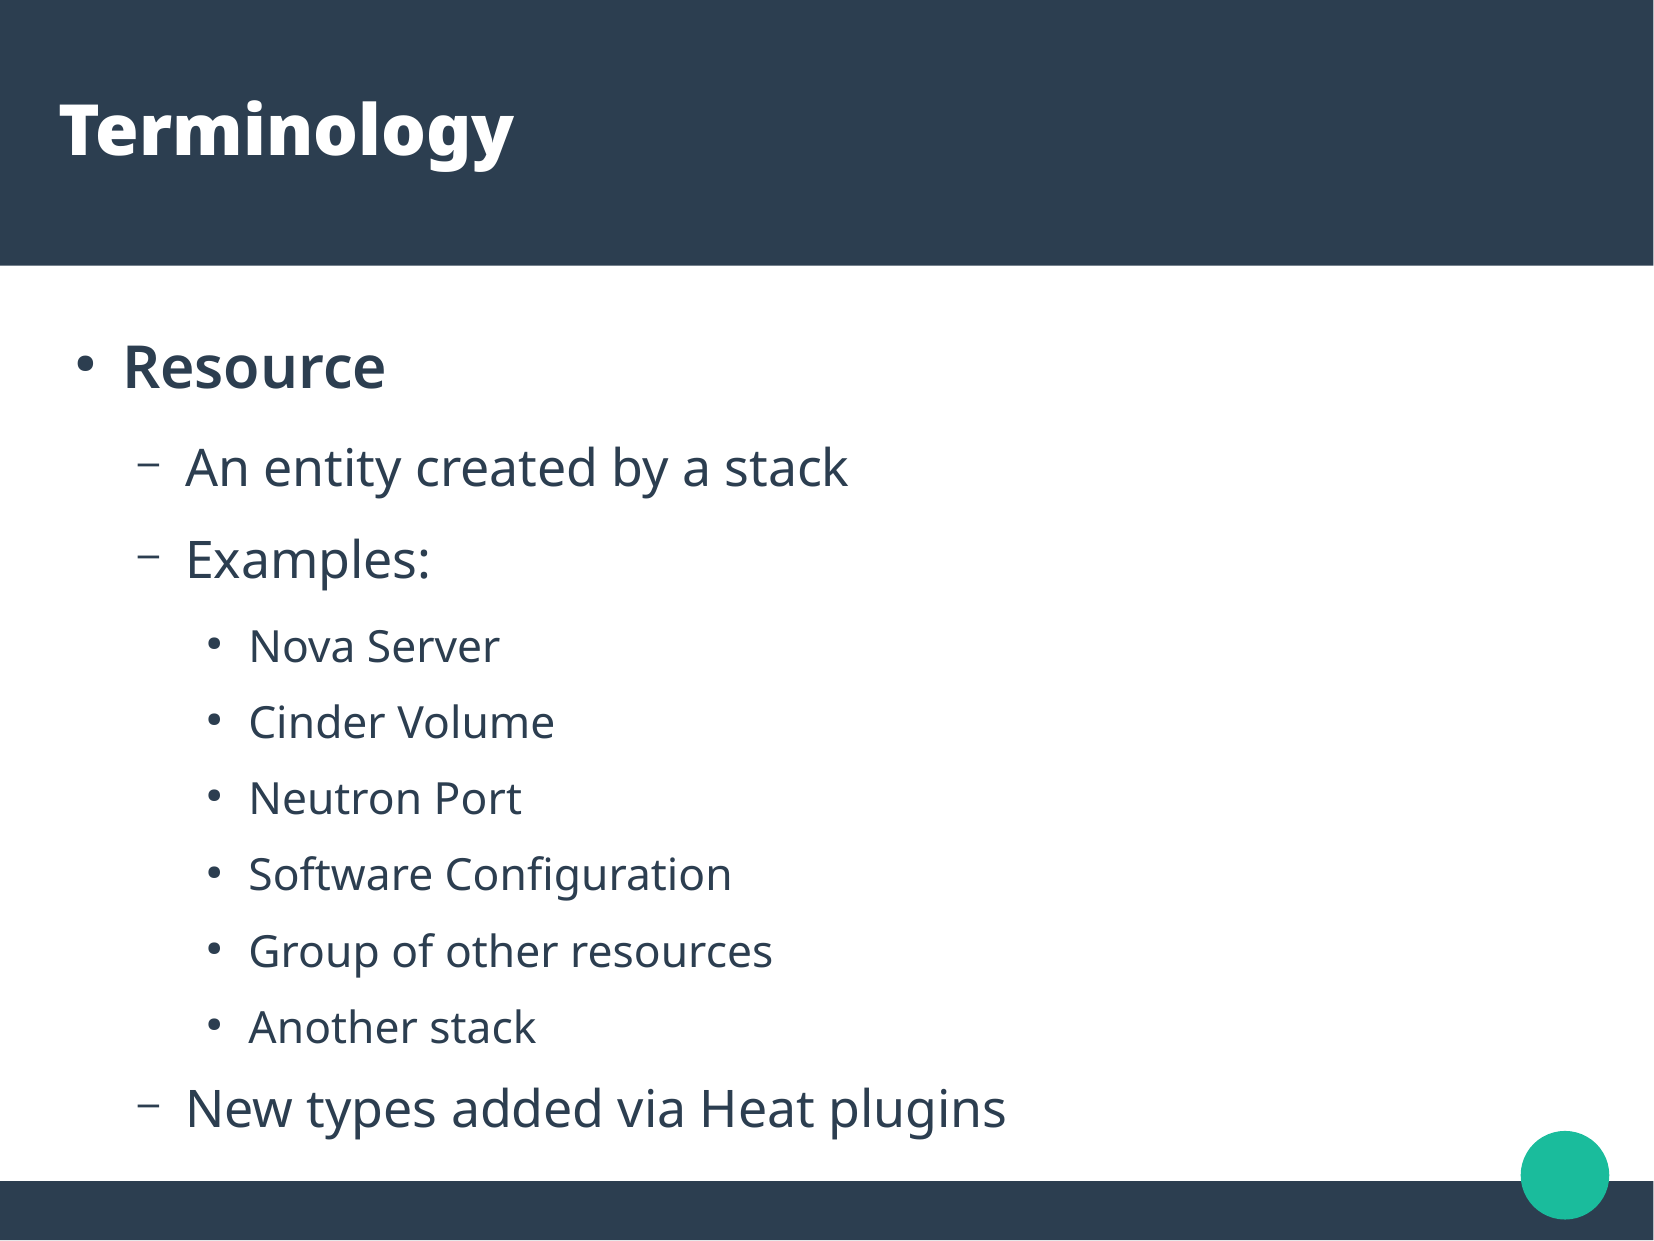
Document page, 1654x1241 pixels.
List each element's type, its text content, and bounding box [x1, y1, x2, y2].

title Terminology [59, 49, 1595, 207]
list Resource An entity created by a stack Examples: Nova Server Cinder Volume Neutron Port Software Configuration Group of other resources Another stack New types added via Heat plugins [59, 324, 1595, 1152]
